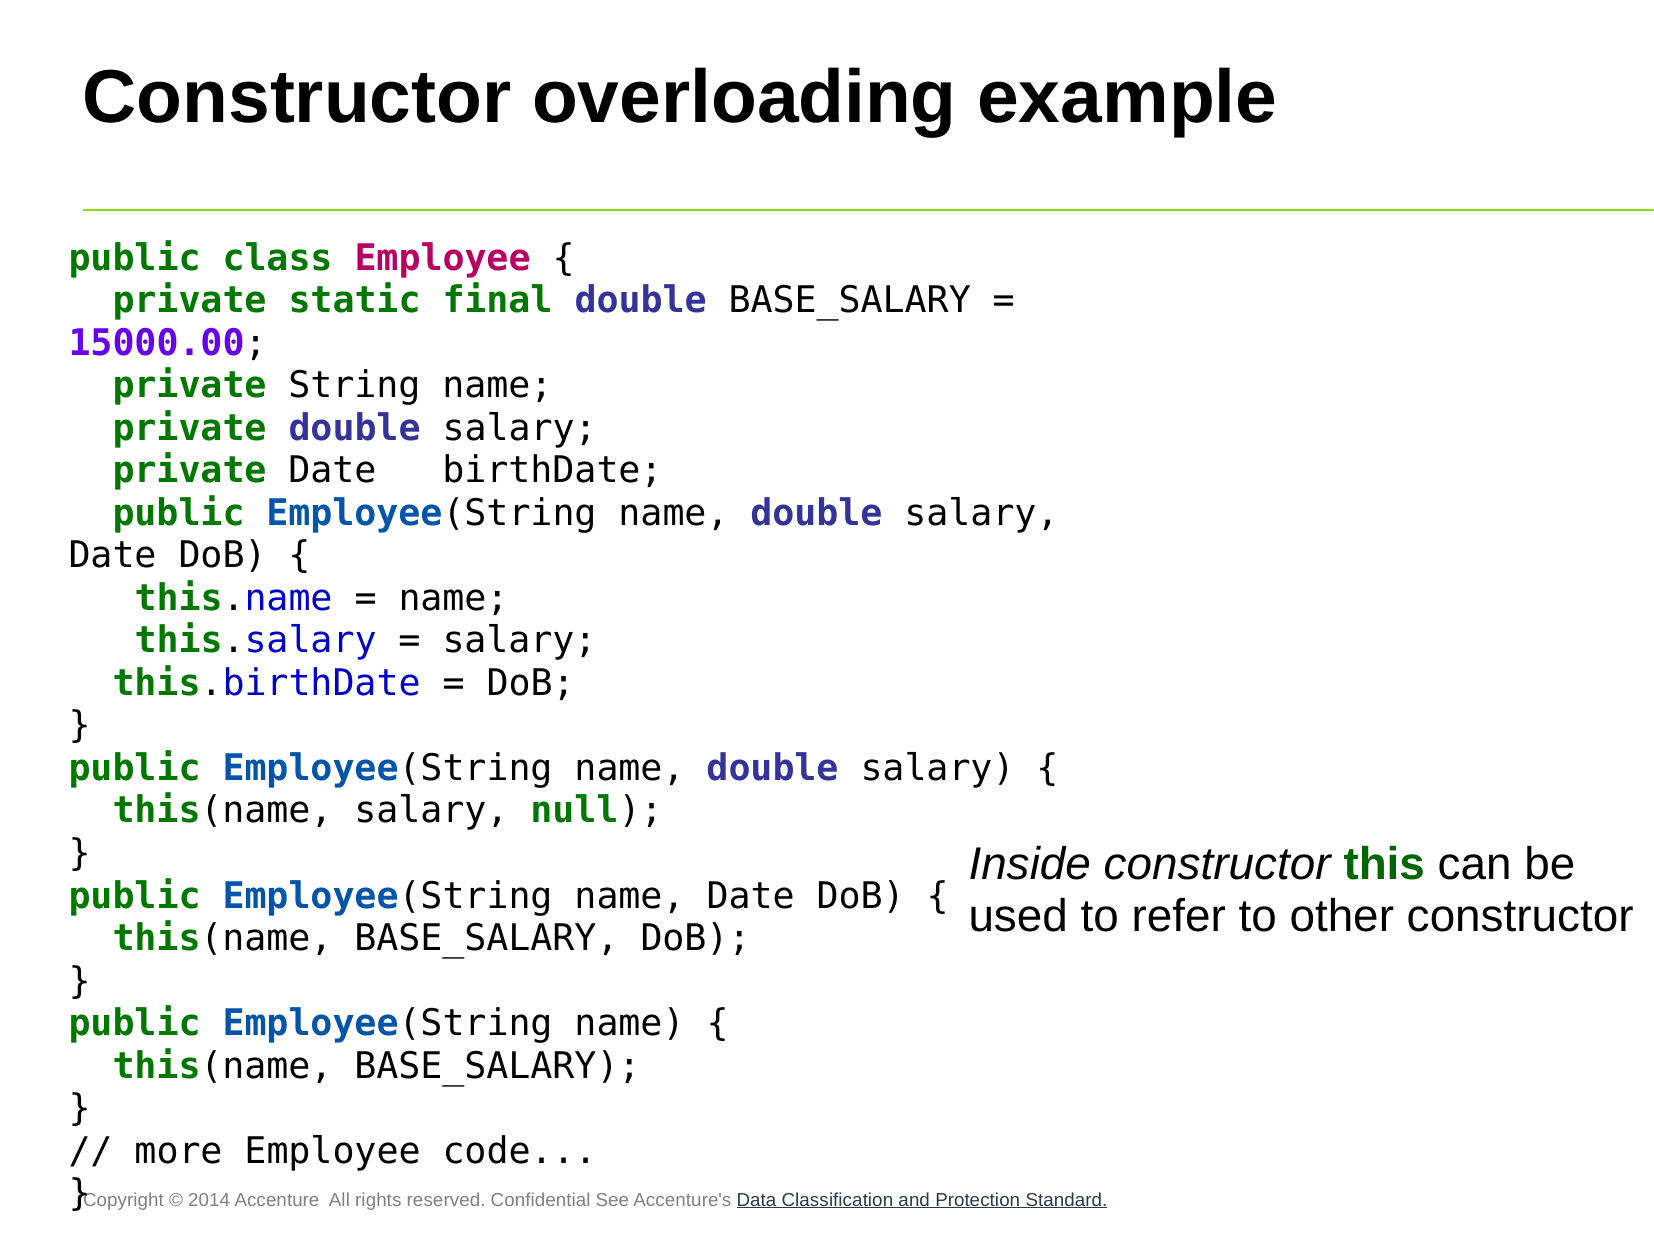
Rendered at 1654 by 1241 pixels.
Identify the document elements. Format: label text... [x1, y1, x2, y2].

list public class Employee { private static final double BASE_SALARY = 15000.00; private String name; private double salary; private Date birthDate; public Employee(String name, double salary, Date DoB) { this.name = name; this.salary = salary; this.birthDate = DoB; } public Employee(String name, double salary) { this(name, salary, null); } public Employee(String name, Date DoB) { this(name, BASE_SALARY, DoB); } public Employee(String name) { this(name, BASE_SALARY); } // more Employee code... } [11, 236, 1073, 1241]
list Inside constructor this can be used to refer to other constructor [897, 838, 1654, 1212]
title Constructor overloading example [82, 23, 1571, 170]
